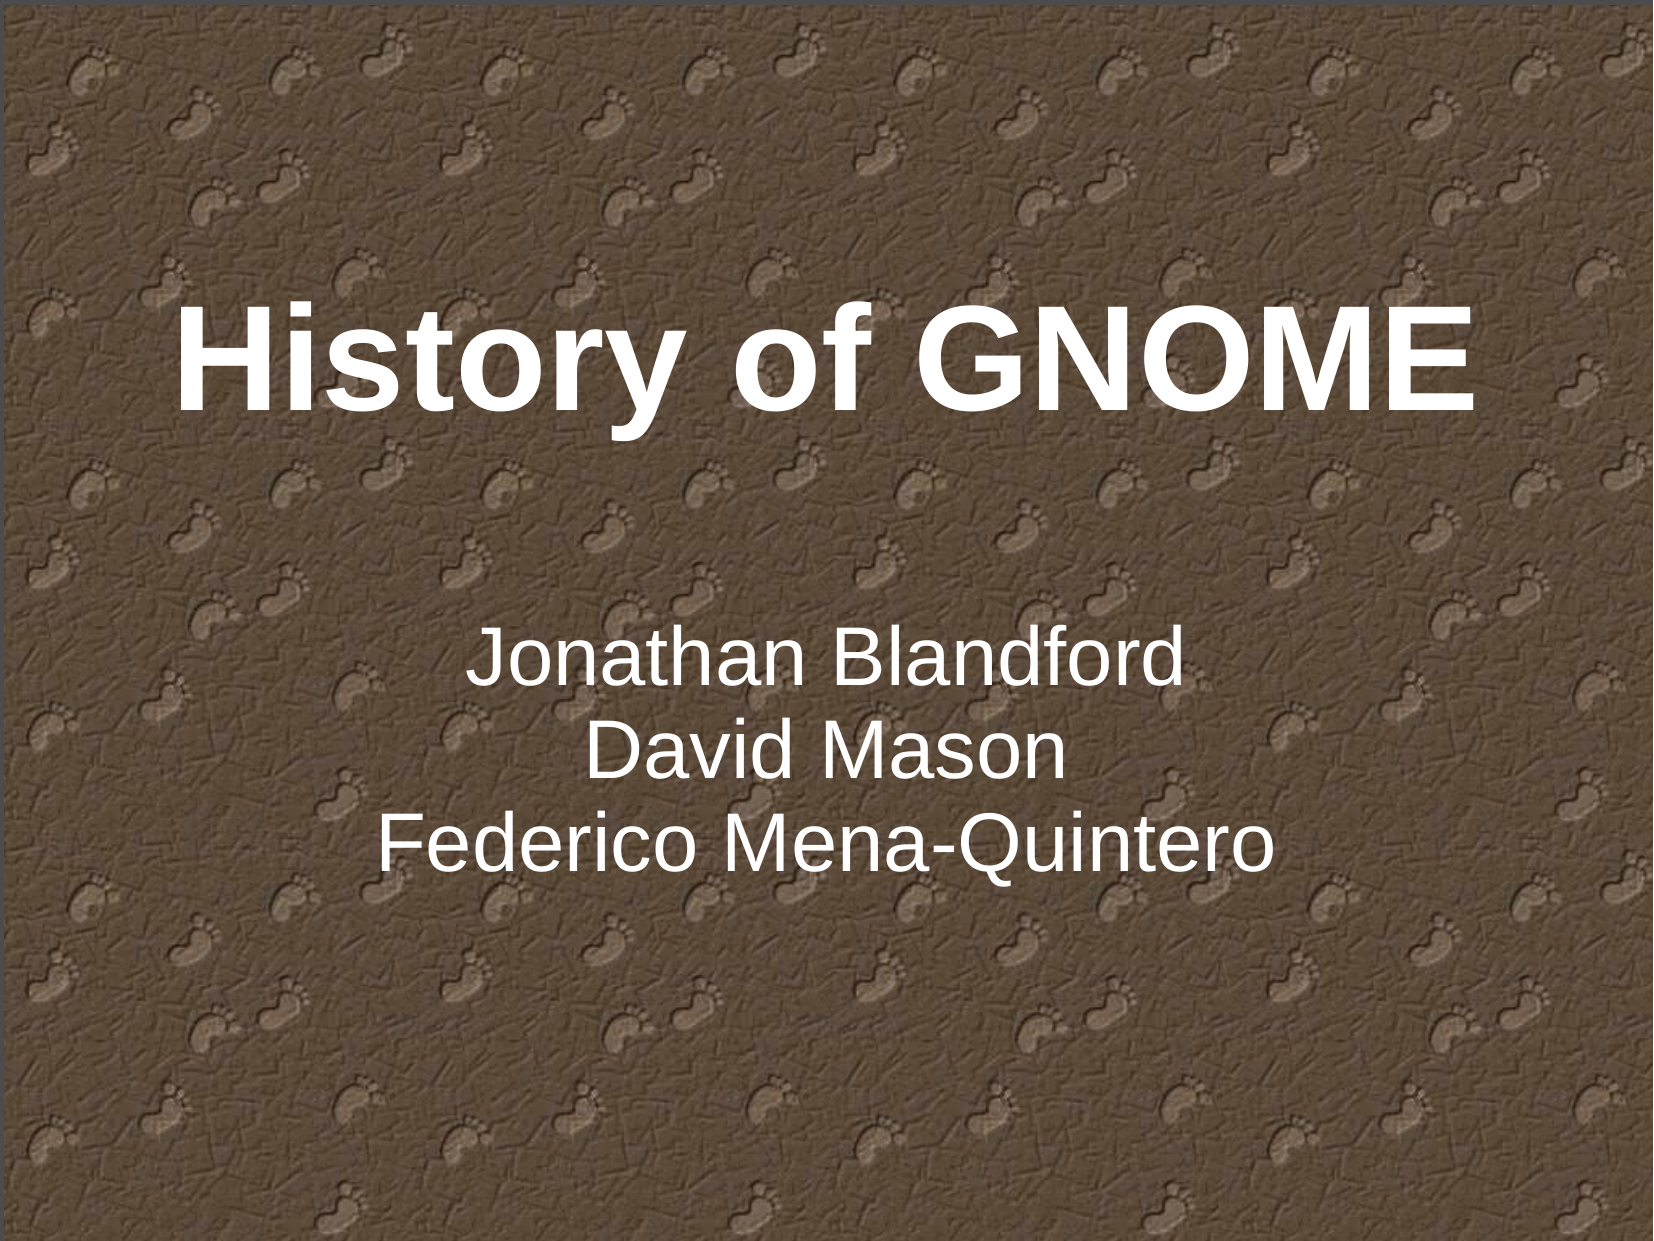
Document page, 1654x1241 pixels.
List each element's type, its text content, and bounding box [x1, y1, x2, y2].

picture [4, 5, 1653, 1241]
title History of GNOME Jonathan Blandford David Mason Federico Mena-Quintero [82, 274, 1571, 889]
